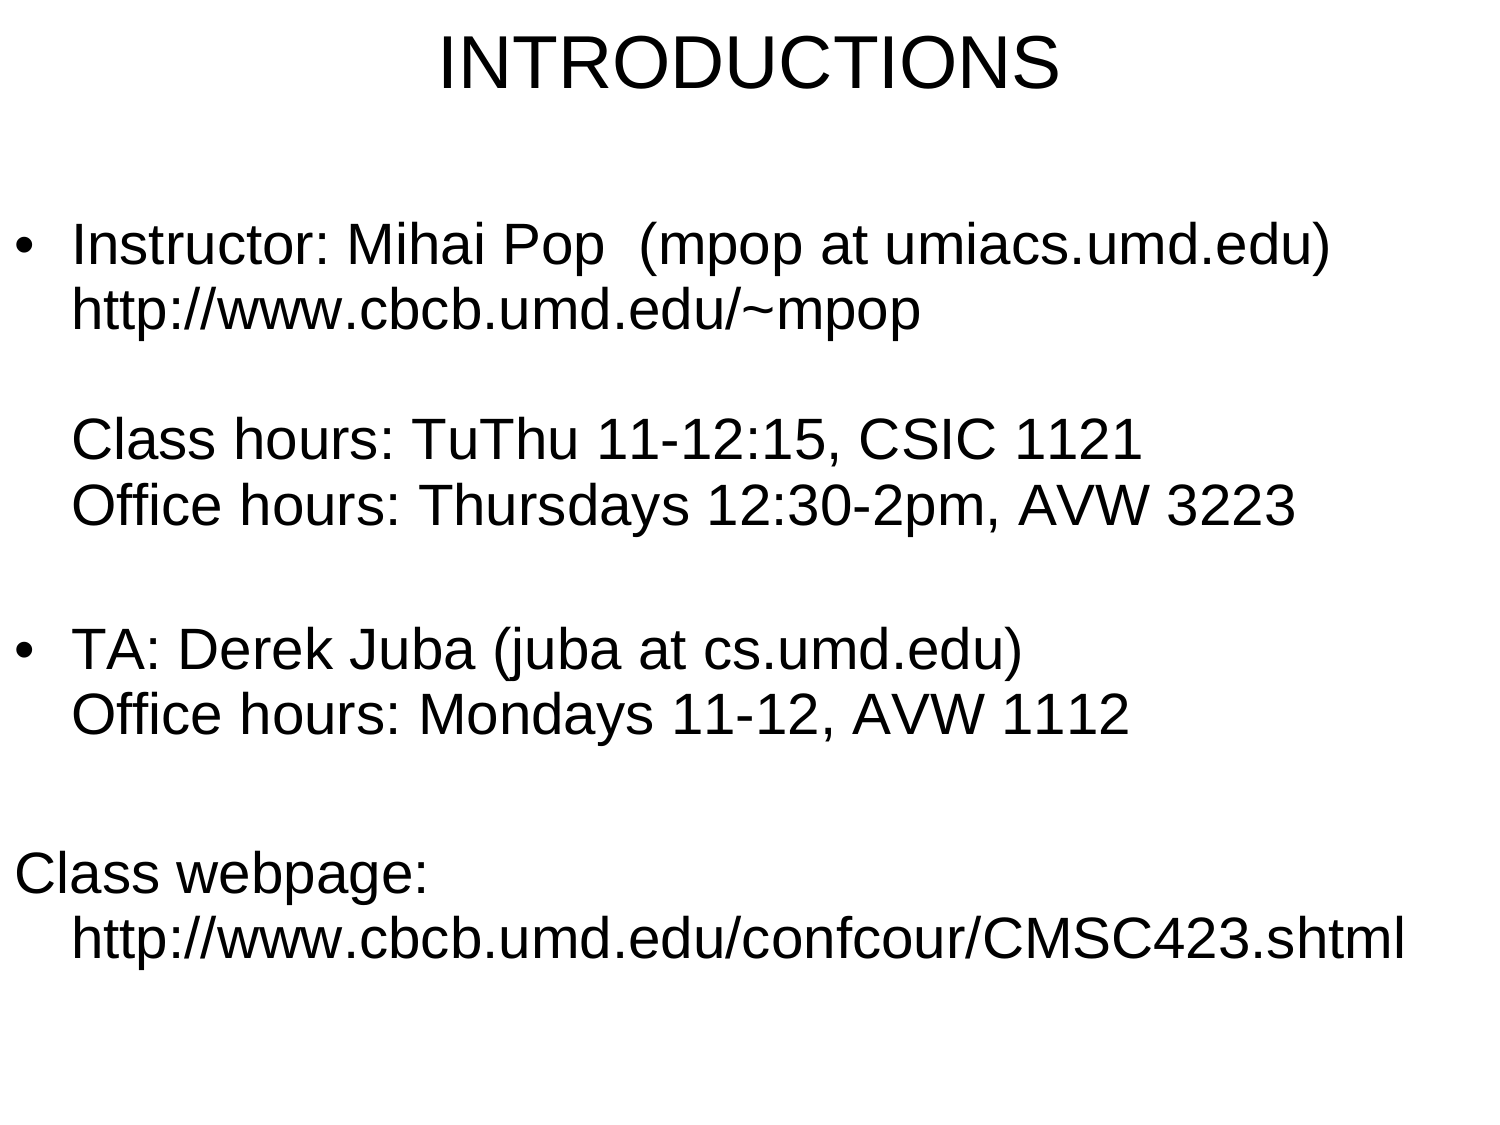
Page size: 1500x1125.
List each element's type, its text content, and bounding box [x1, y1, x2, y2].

title INTRODUCTIONS [0, 12, 1500, 113]
list Instructor: Mihai Pop (mpop at umiacs.umd.edu) http://www.cbcb.umd.edu/~mpop Class hours: TuThu 11-12:15, CSIC 1121 Office hours: Thursdays 12:30-2pm, AVW 3223 TA: Derek Juba (juba at cs.umd.edu) Office hours: Mondays 11-12, AVW 1112 Class webpage: http://www.cbcb.umd.edu/confcour/CMSC423.shtml [0, 124, 1500, 1125]
